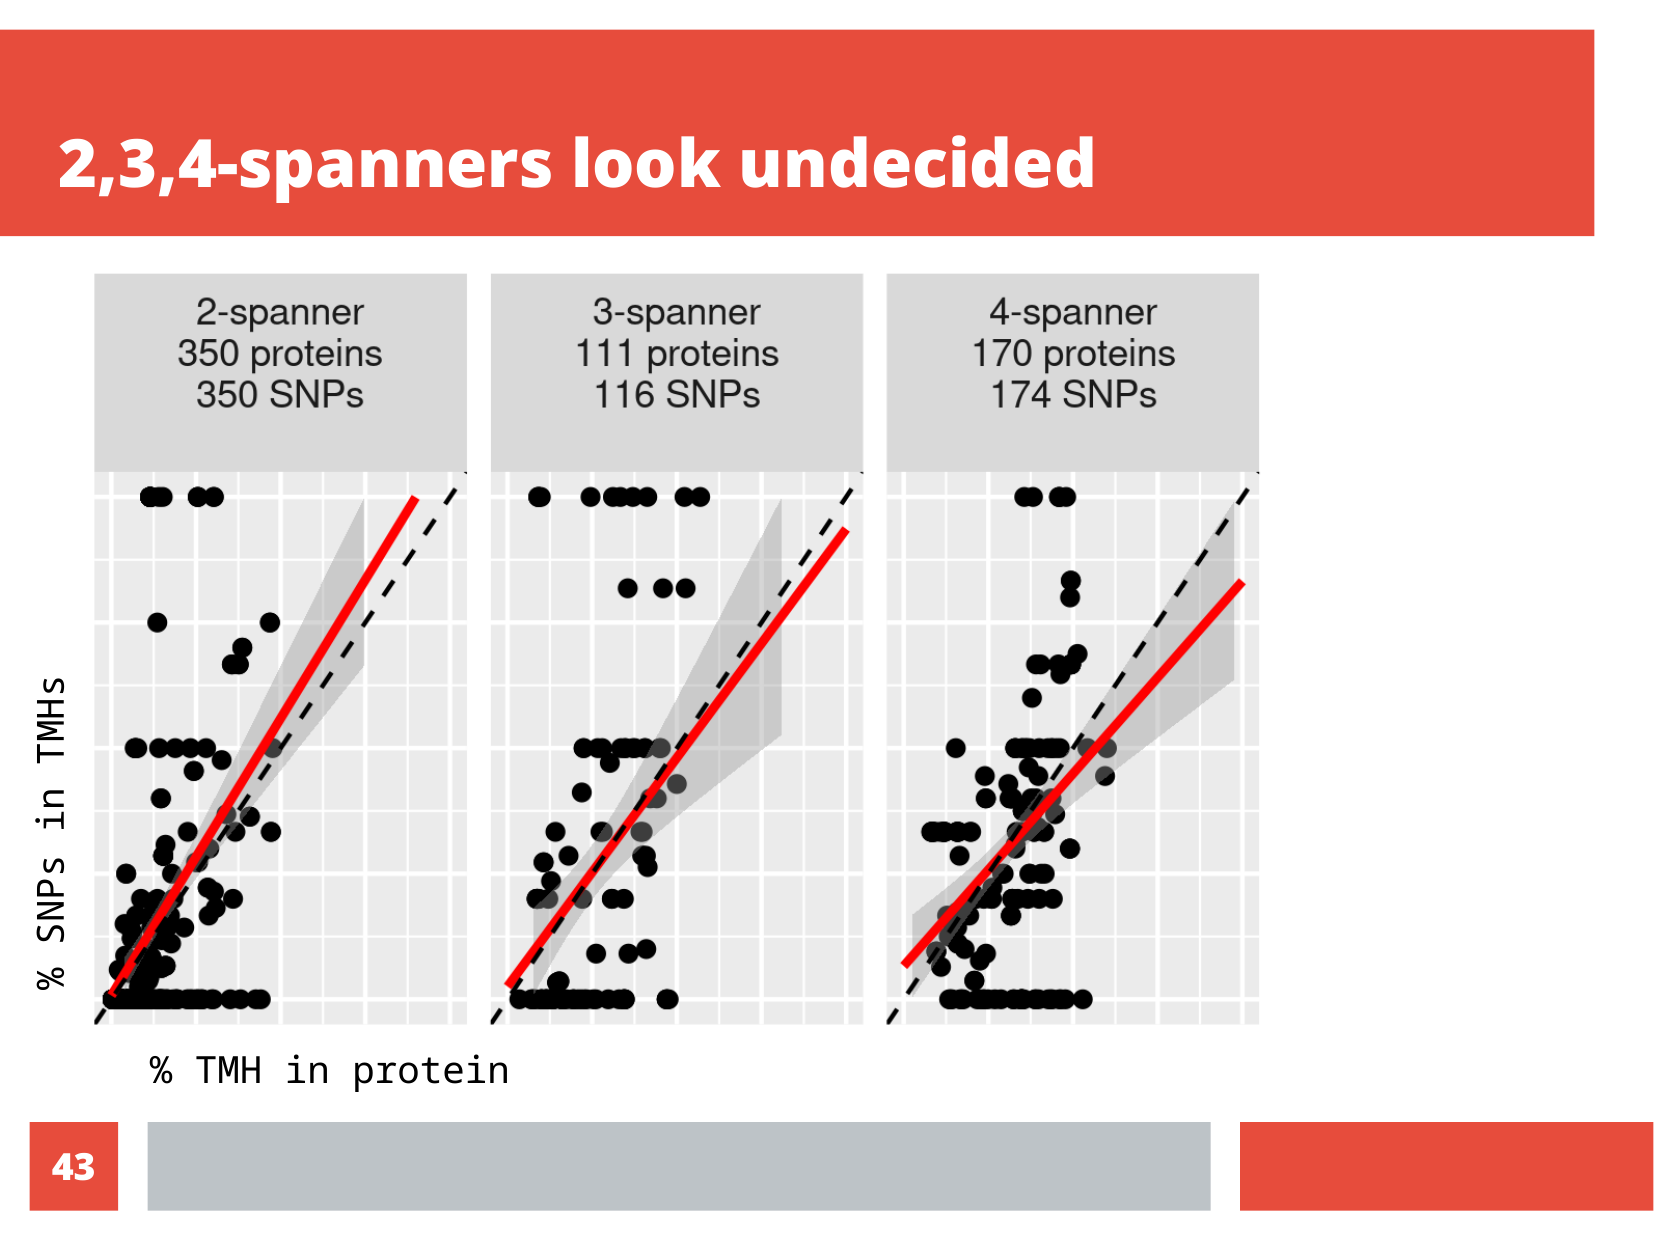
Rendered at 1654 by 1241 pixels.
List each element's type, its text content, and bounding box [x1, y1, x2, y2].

picture [90, 255, 1283, 1037]
title 2,3,4-spanners look undecided [59, 59, 1595, 207]
text_box % SNPs in TMHs [16, 660, 76, 1006]
text_box % TMH in protein [135, 1036, 751, 1096]
